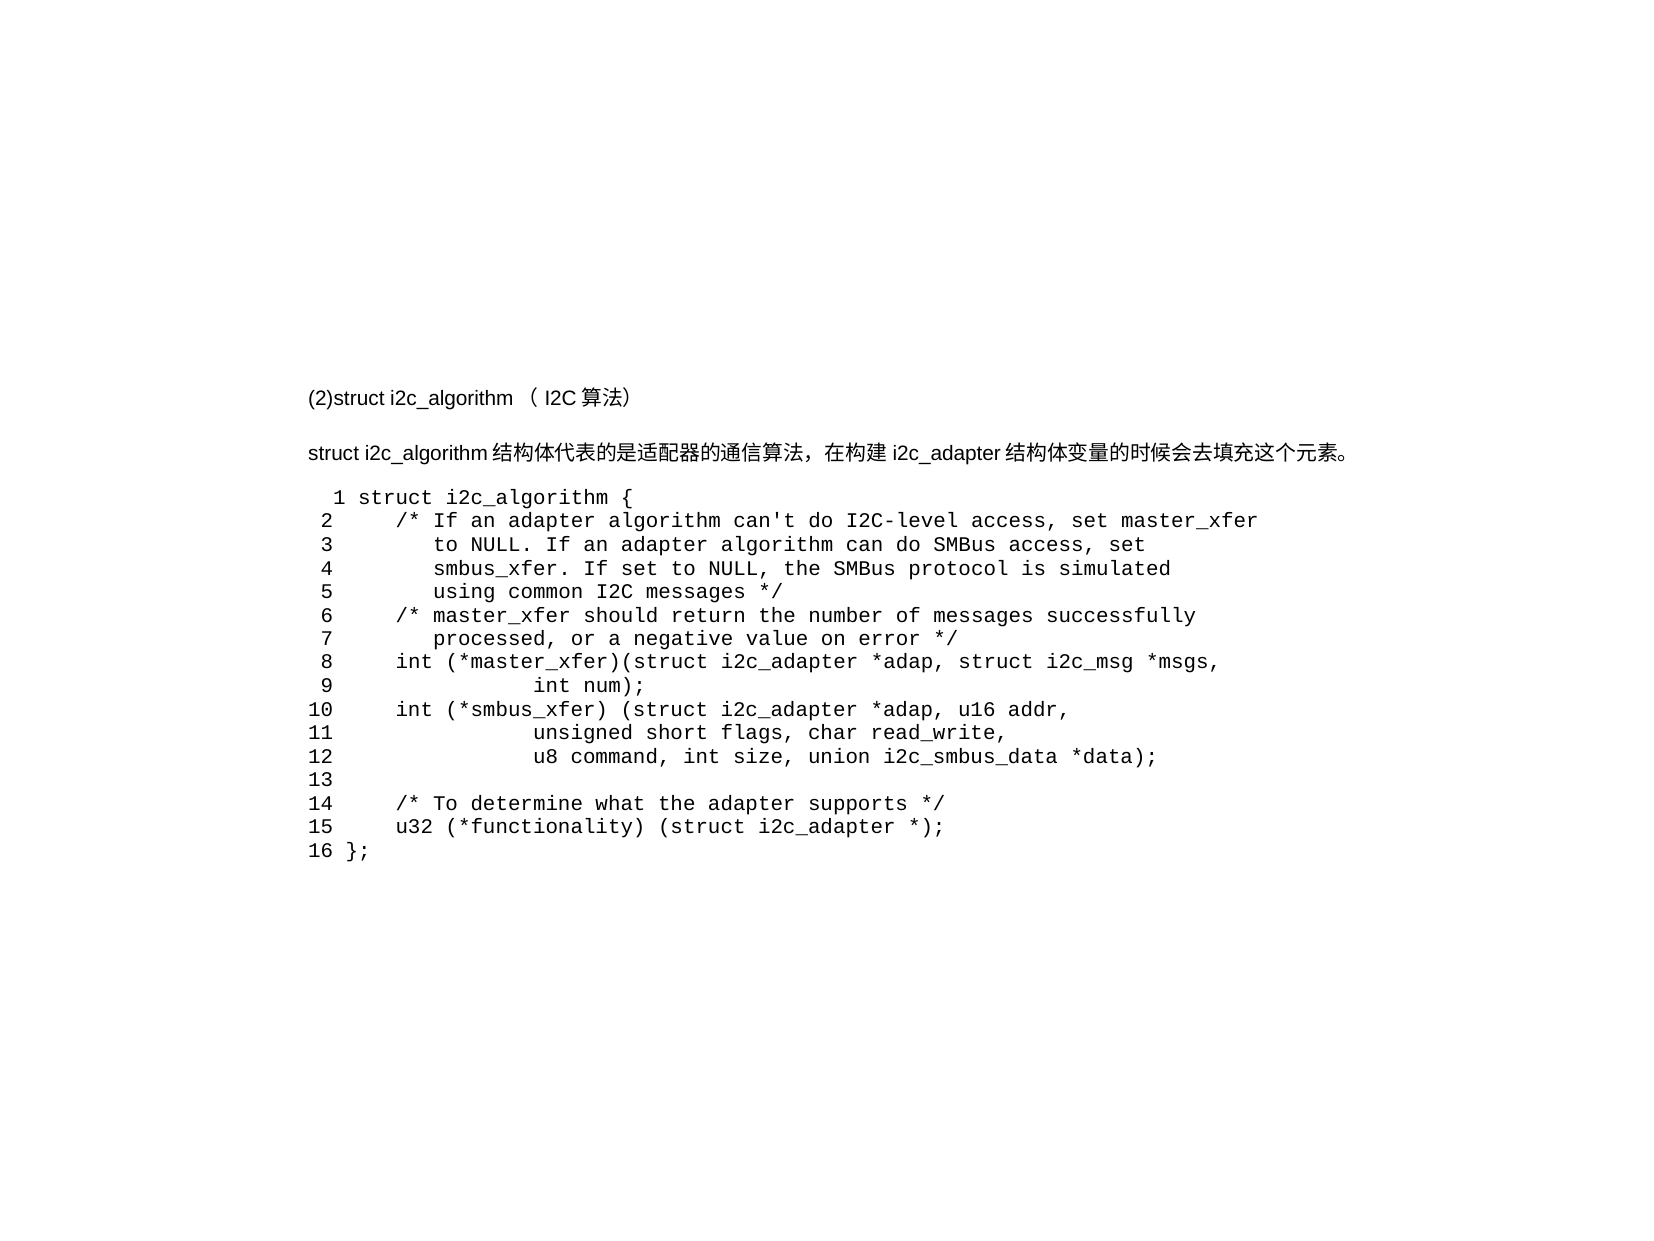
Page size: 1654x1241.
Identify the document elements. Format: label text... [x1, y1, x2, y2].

text_box (2)struct i2c_algorithm（I2C算法） struct i2c_algorithm结构体代表的是适配器的通信算法，在构建i2c_adapter结构体变量的时候会去填充这个元素。 1 struct i2c_algorithm { 2 /* If an adapter algorithm can't do I2C-level access, set master_xfer 3 to NULL. If an adapter algorithm can do SMBus access, set 4 smbus_xfer. If set to NULL, the SMBus protocol is simulated 5 using common I2C messages */ 6 /* master_xfer should return the number of messages successfully 7 processed, or a negative value on error */ 8 int (*master_xfer)(struct i2c_adapter *adap, struct i2c_msg *msgs, 9 int num); 10 int (*smbus_xfer) (struct i2c_adapter *adap, u16 addr, 11 unsigned short flags, char read_write, 12 u8 command, int size, union i2c_smbus_data *data); 13 14 /* To determine what the adapter supports */ 15 u32 (*functionality) (struct i2c_adapter *); 16 }; [293, 374, 1374, 873]
